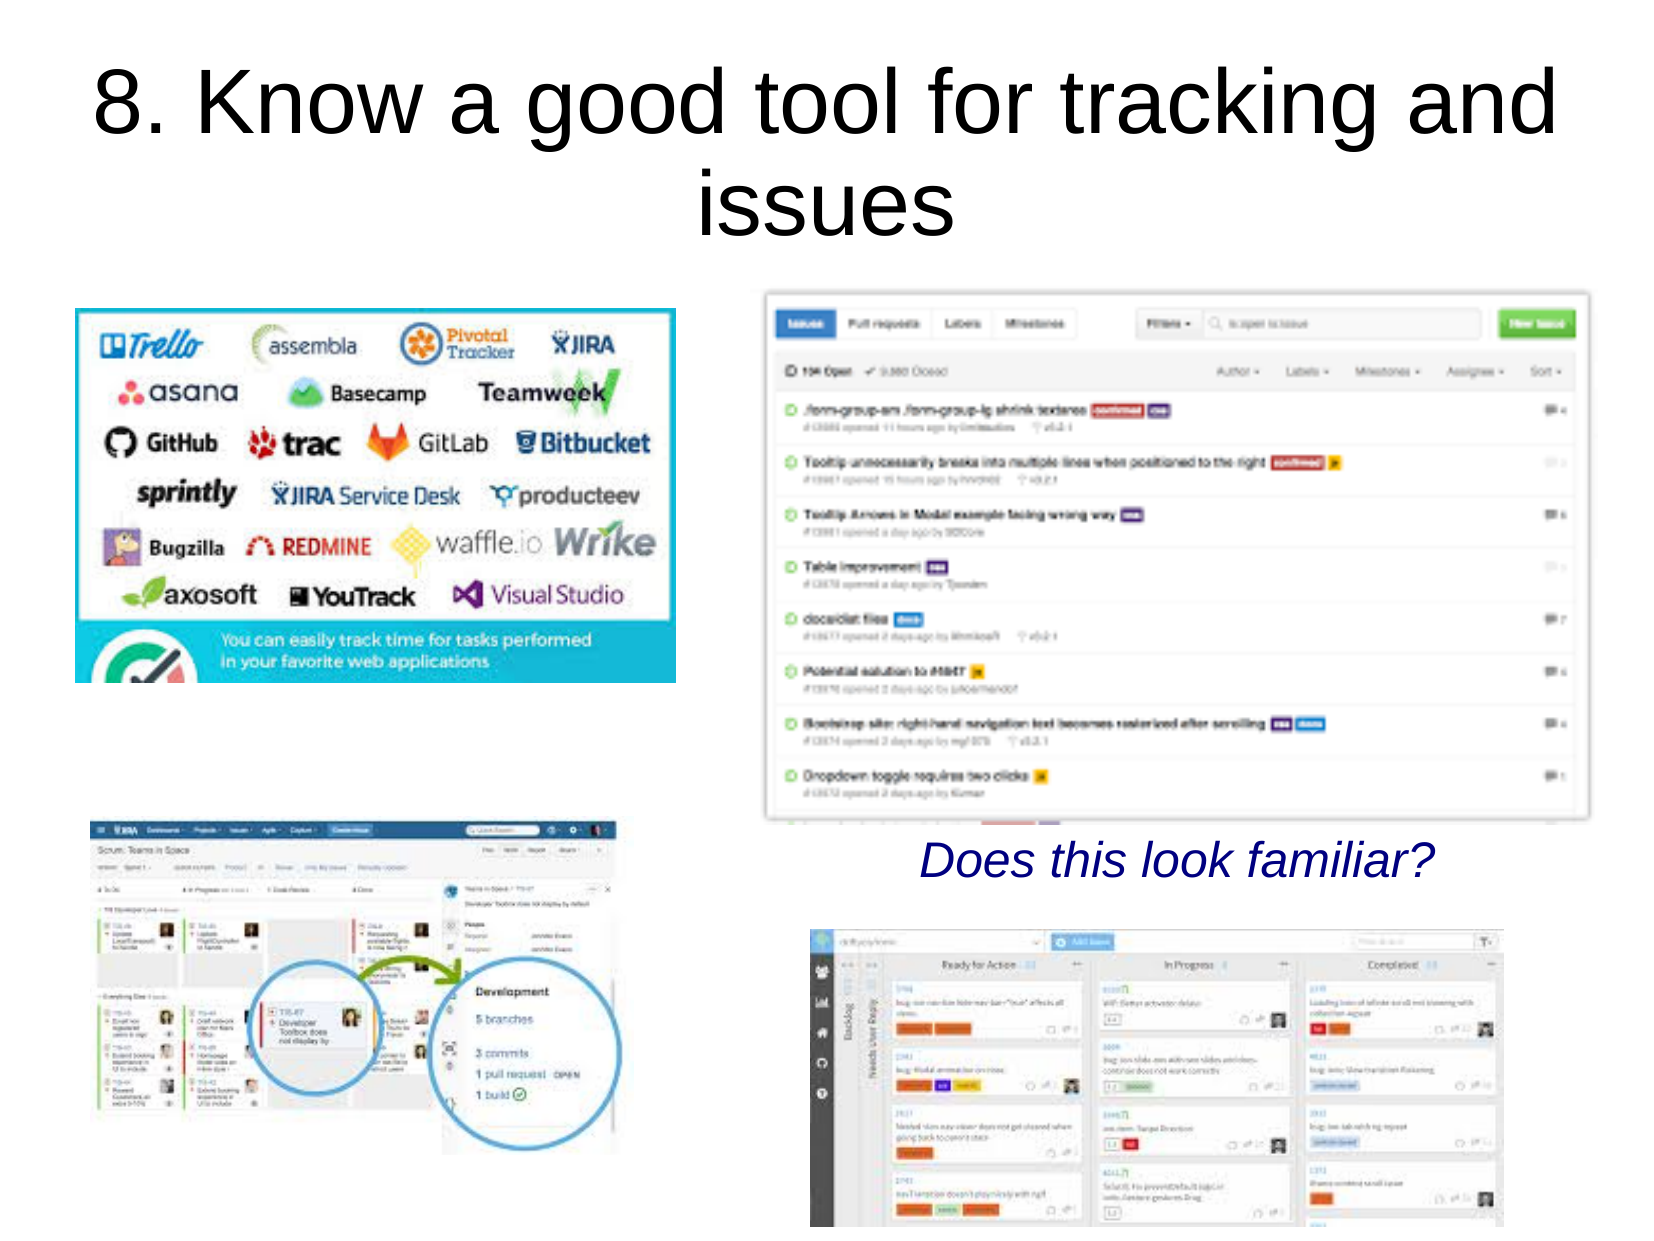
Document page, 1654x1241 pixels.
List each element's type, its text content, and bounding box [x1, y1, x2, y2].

title 8. Know a good tool for tracking and issues [82, 49, 1571, 257]
text_box Does this look familiar? [750, 825, 1606, 896]
picture [750, 284, 1598, 825]
picture [75, 308, 676, 683]
picture [810, 929, 1504, 1227]
picture [90, 816, 634, 1156]
